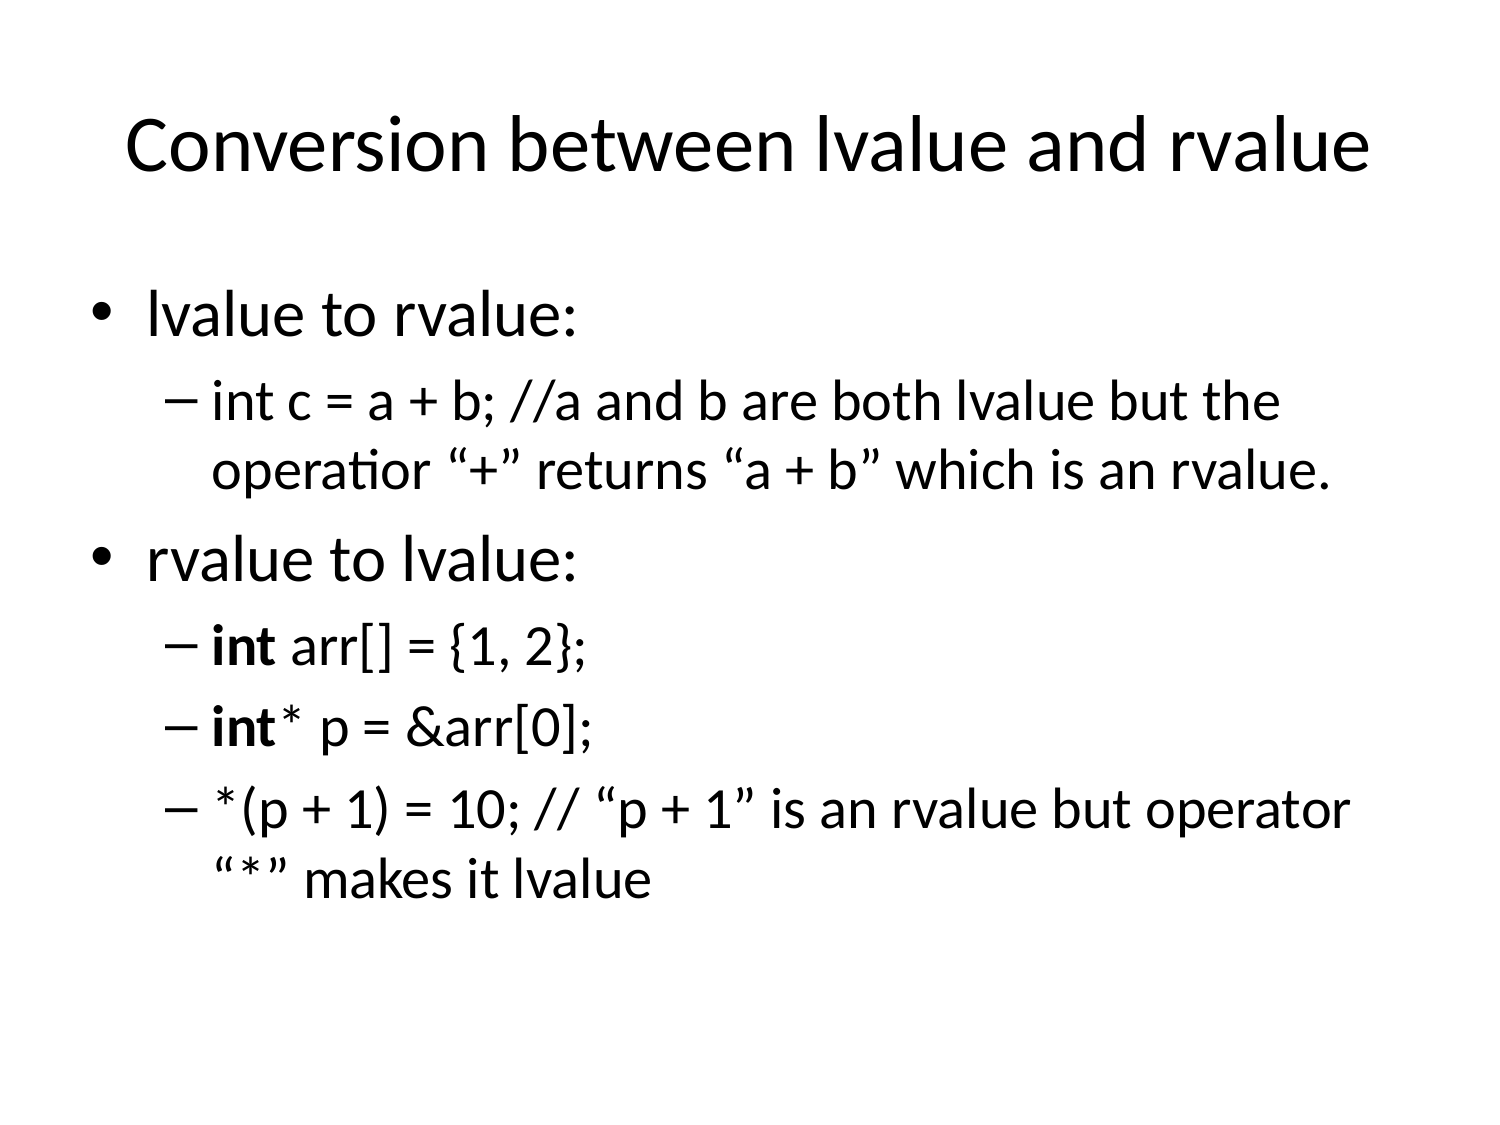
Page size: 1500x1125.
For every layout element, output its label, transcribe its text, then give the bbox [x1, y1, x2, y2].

title Conversion between lvalue and rvalue [75, 45, 1425, 233]
list lvalue to rvalue: int c = a + b; //a and b are both lvalue but the operatior “+” returns “a + b” which is an rvalue. rvalue to lvalue: int arr[] = {1, 2}; int* p = &arr[0]; *(p + 1) = 10; // “p + 1” is an rvalue but operator “*” makes it lvalue [75, 262, 1425, 1005]
